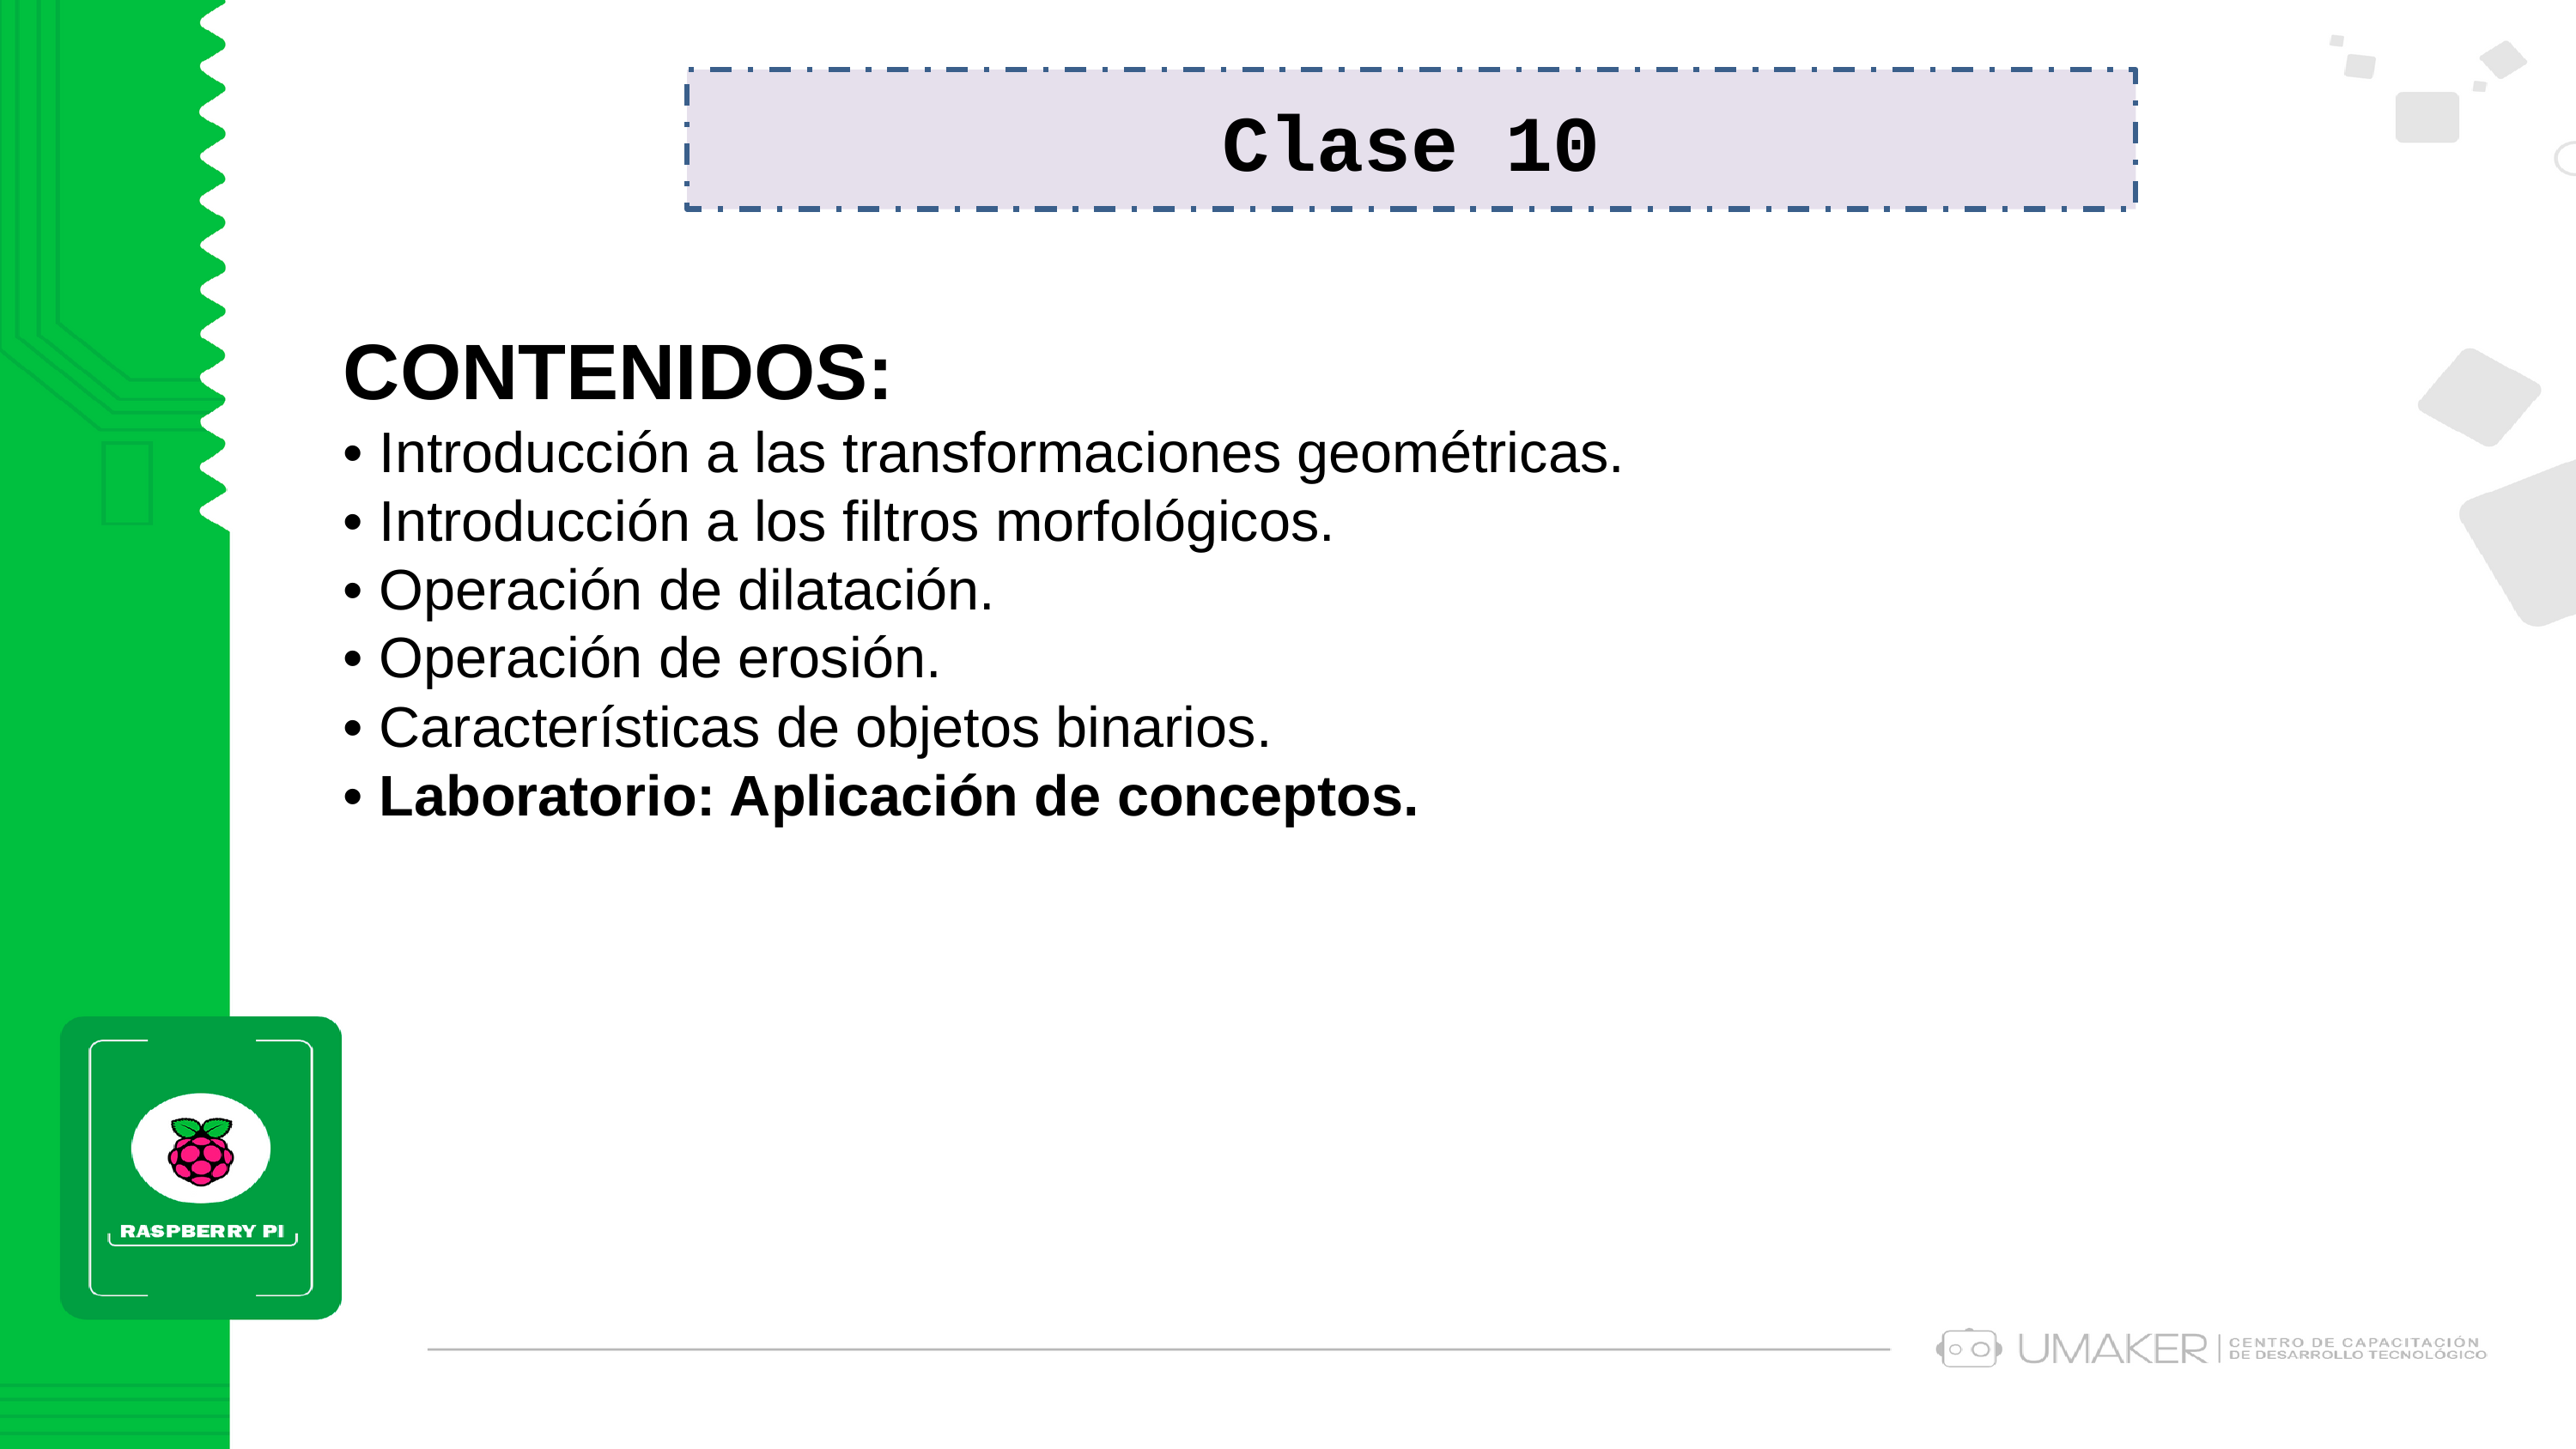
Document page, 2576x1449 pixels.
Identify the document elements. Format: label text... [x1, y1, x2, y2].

text_box Clase 10 [687, 70, 2136, 209]
picture [0, 0, 2576, 1449]
text_box CONTENIDOS: • Introducción a las transformaciones geométricas. • Introducción a los filtros morfológicos. • Operación de dilatación. • Operación de erosión. • Características de objetos binarios. • Laboratorio: Aplicación de conceptos. [331, 314, 2465, 1207]
